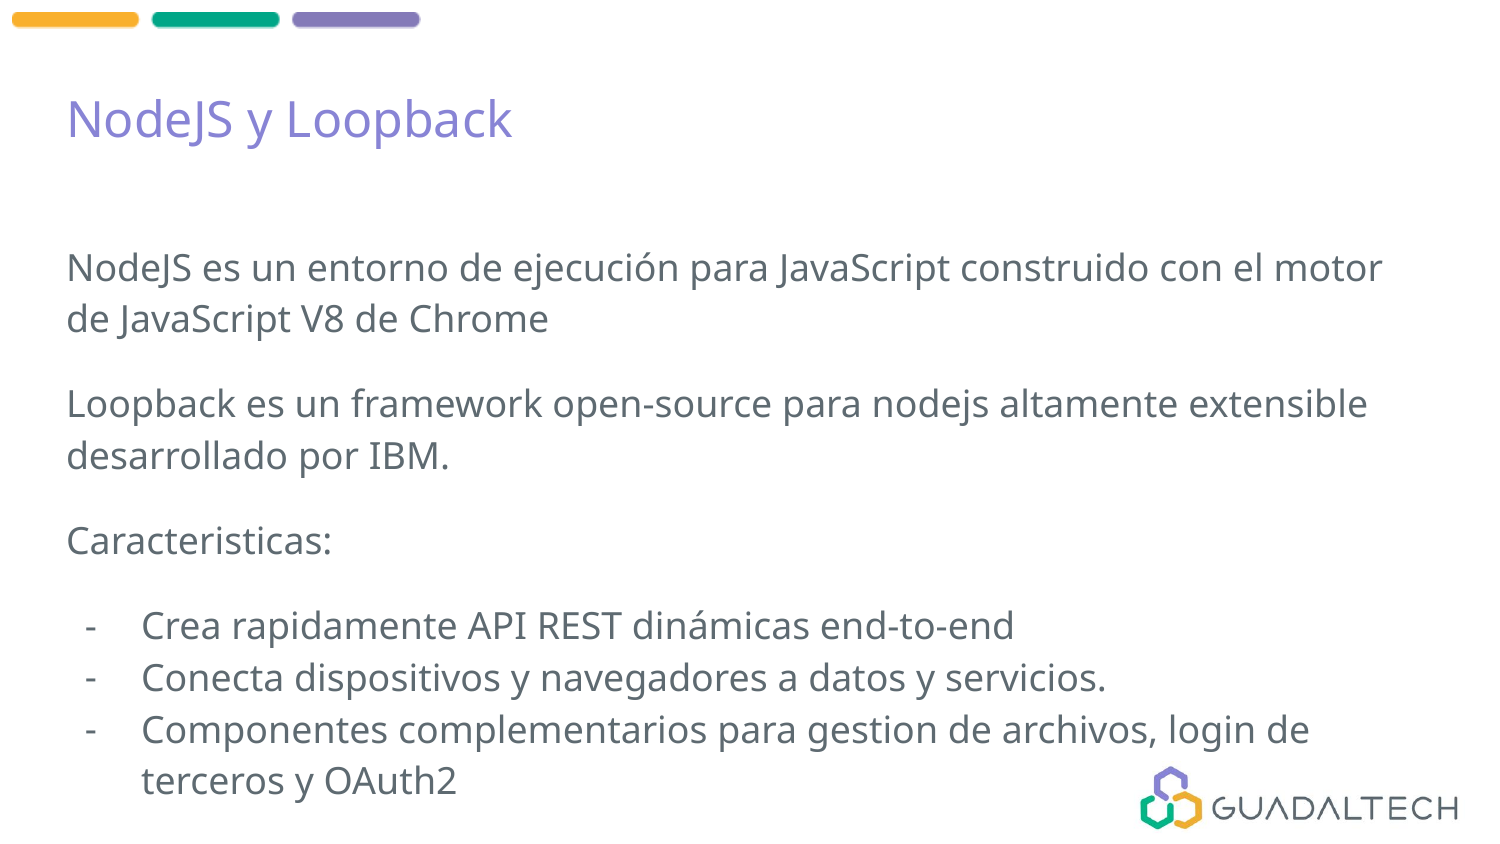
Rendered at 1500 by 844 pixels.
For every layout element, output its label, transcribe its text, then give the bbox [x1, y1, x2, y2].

picture [1124, 761, 1473, 834]
picture [12, 12, 421, 29]
list NodeJS es un entorno de ejecución para JavaScript construido con el motor de JavaScript V8 de Chrome Loopback es un framework open-source para nodejs altamente extensible desarrollado por IBM. Caracteristicas: Crea rapidamente API REST dinámicas end-to-end Conecta dispositivos y navegadores a datos y servicios. Componentes complementarios para gestion de archivos, login de terceros y OAuth2 [51, 221, 1449, 783]
title NodeJS y Loopback [51, 72, 1449, 167]
